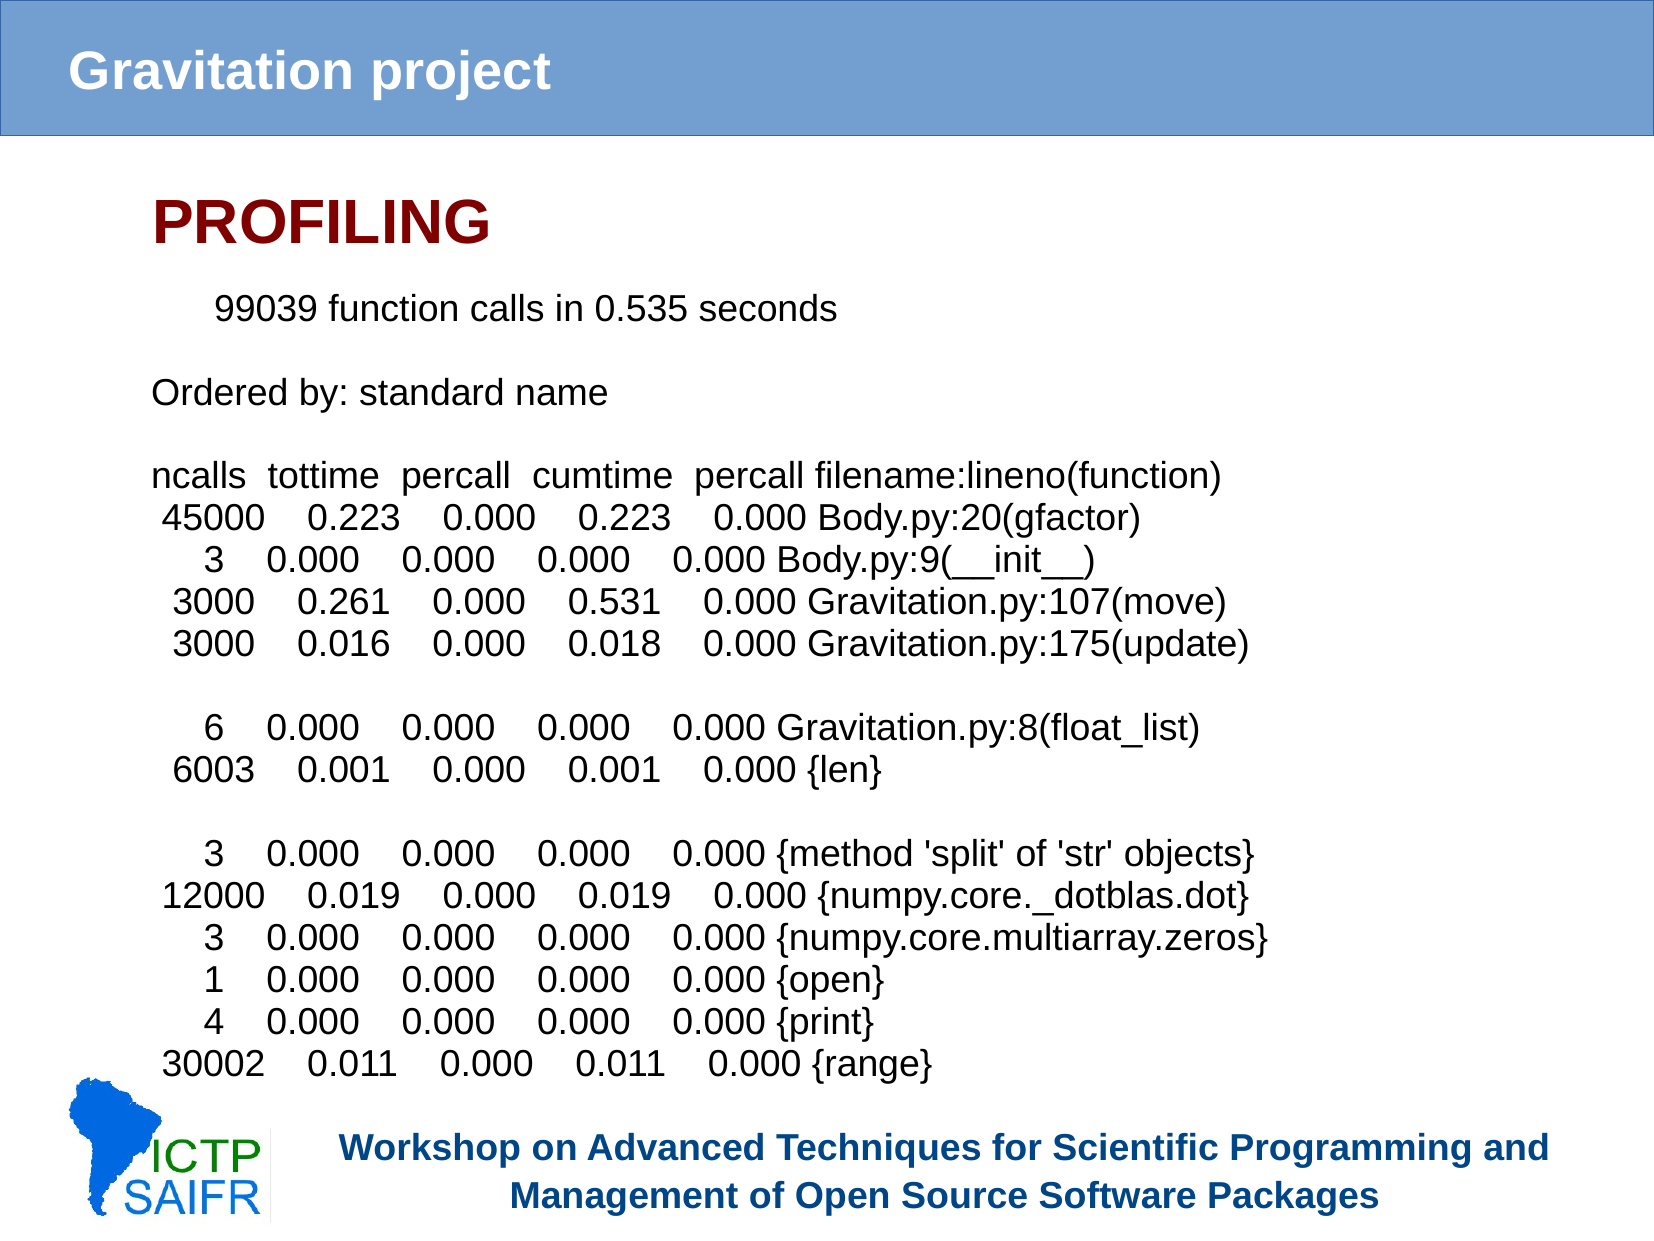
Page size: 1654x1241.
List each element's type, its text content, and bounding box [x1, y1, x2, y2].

text_box PROFILING [45, 180, 601, 285]
picture [47, 1064, 271, 1235]
text_box [0, 0, 1654, 136]
text_box 99039 function calls in 0.535 seconds Ordered by: standard name ncalls tottime percall cumtime percall filename:lineno(function) 45000 0.223 0.000 0.223 0.000 Body.py:20(gfactor) 3 0.000 0.000 0.000 0.000 Body.py:9(__init__) 3000 0.261 0.000 0.531 0.000 Gravitation.py:107(move) 3000 0.016 0.000 0.018 0.000 Gravitation.py:175(update) 6 0.000 0.000 0.000 0.000 Gravitation.py:8(float_list) 6003 0.001 0.000 0.001 0.000 {len} 3 0.000 0.000 0.000 0.000 {method 'split' of 'str' objects} 12000 0.019 0.000 0.019 0.000 {numpy.core._dotblas.dot} 3 0.000 0.000 0.000 0.000 {numpy.core.multiarray.zeros} 1 0.000 0.000 0.000 0.000 {open} 4 0.000 0.000 0.000 0.000 {print} 30002 0.011 0.000 0.011 0.000 {range} [105, 279, 1576, 1093]
text_box Gravitation project [54, 33, 580, 109]
text_box Workshop on Advanced Techniques for Scientific Programming and Management of Open Source Software Packages [255, 1112, 1636, 1233]
